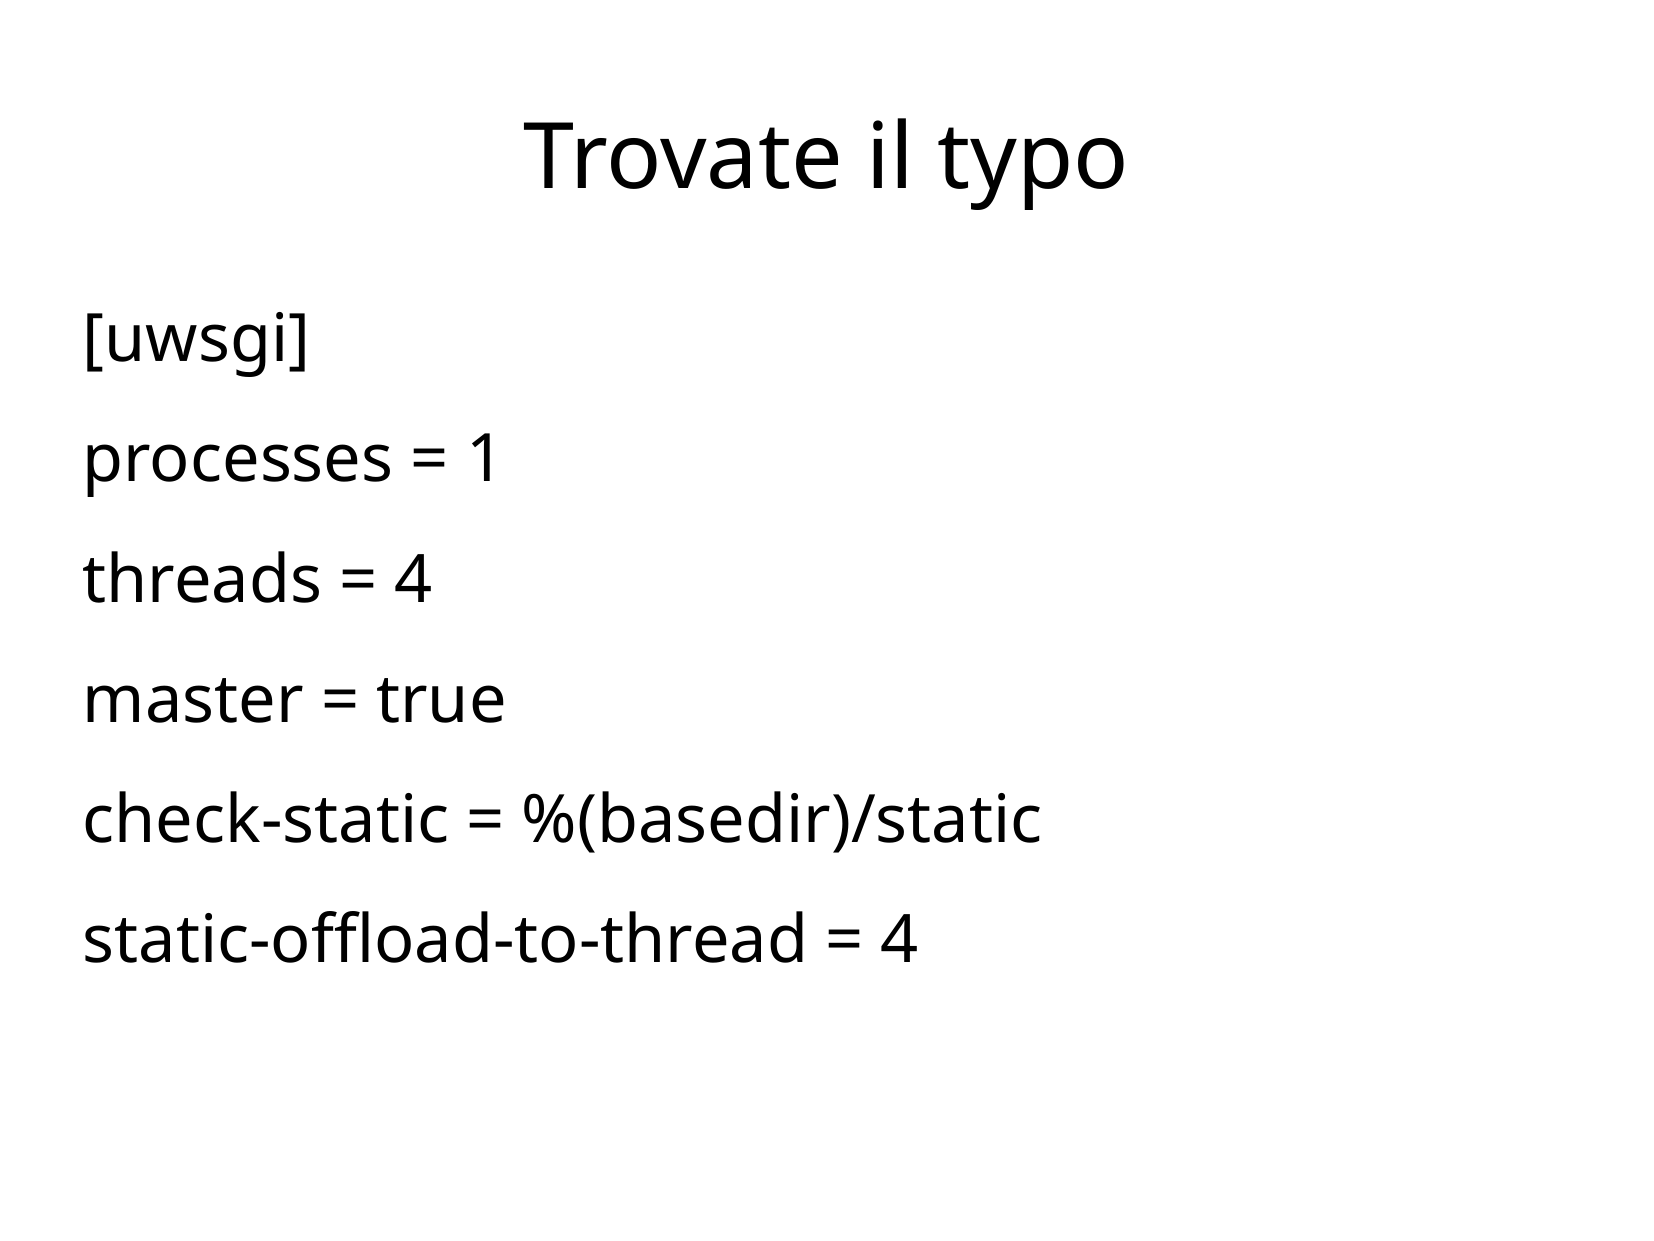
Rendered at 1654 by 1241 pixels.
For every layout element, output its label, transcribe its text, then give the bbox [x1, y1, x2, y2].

title Trovate il typo [82, 49, 1571, 257]
list [uwsgi] processes = 1 threads = 4 master = true check-static = %(basedir)/static static-offload-to-thread = 4 [82, 290, 1571, 1010]
